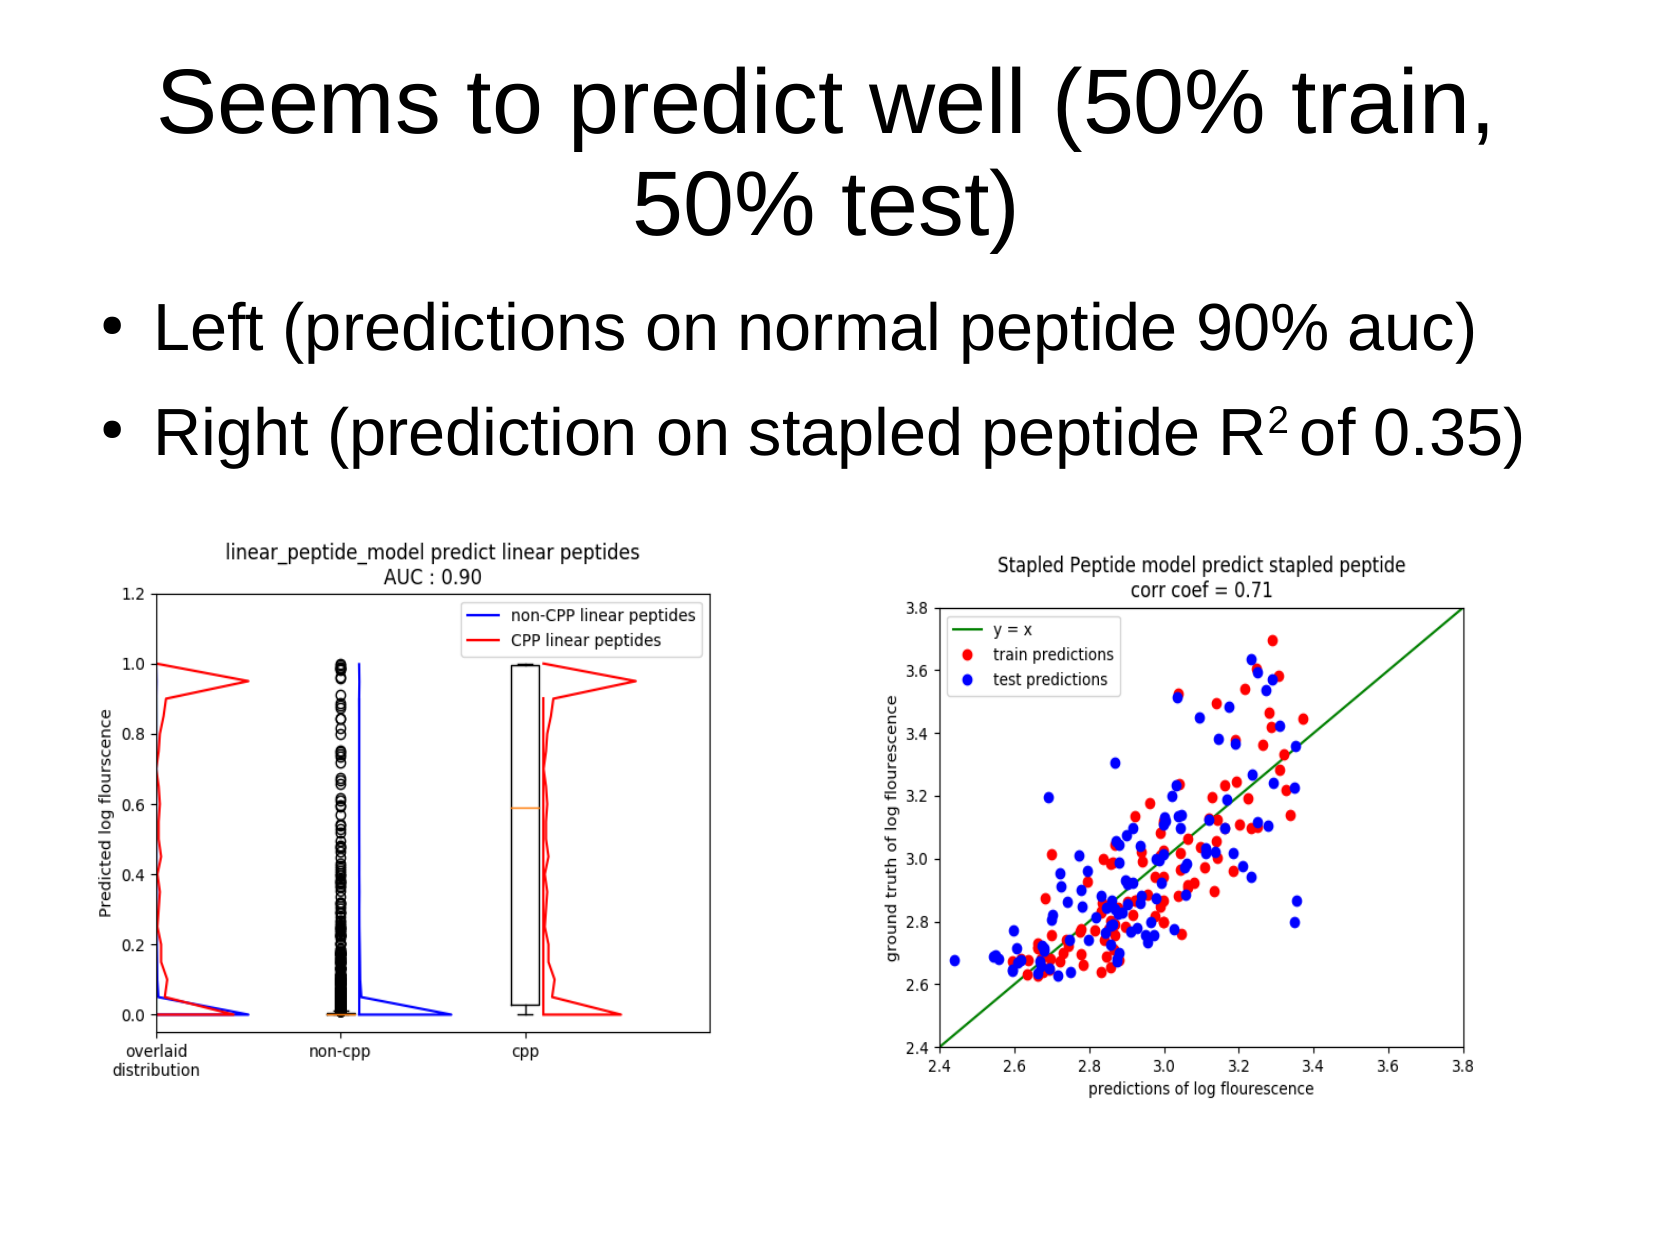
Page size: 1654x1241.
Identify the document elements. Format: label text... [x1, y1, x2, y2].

picture [855, 539, 1531, 1110]
list Left (predictions on normal peptide 90% auc) Right (prediction on stapled peptide R2 of 0.35) [82, 290, 1571, 1010]
picture [67, 525, 781, 1096]
title Seems to predict well (50% train, 50% test) [82, 49, 1571, 257]
